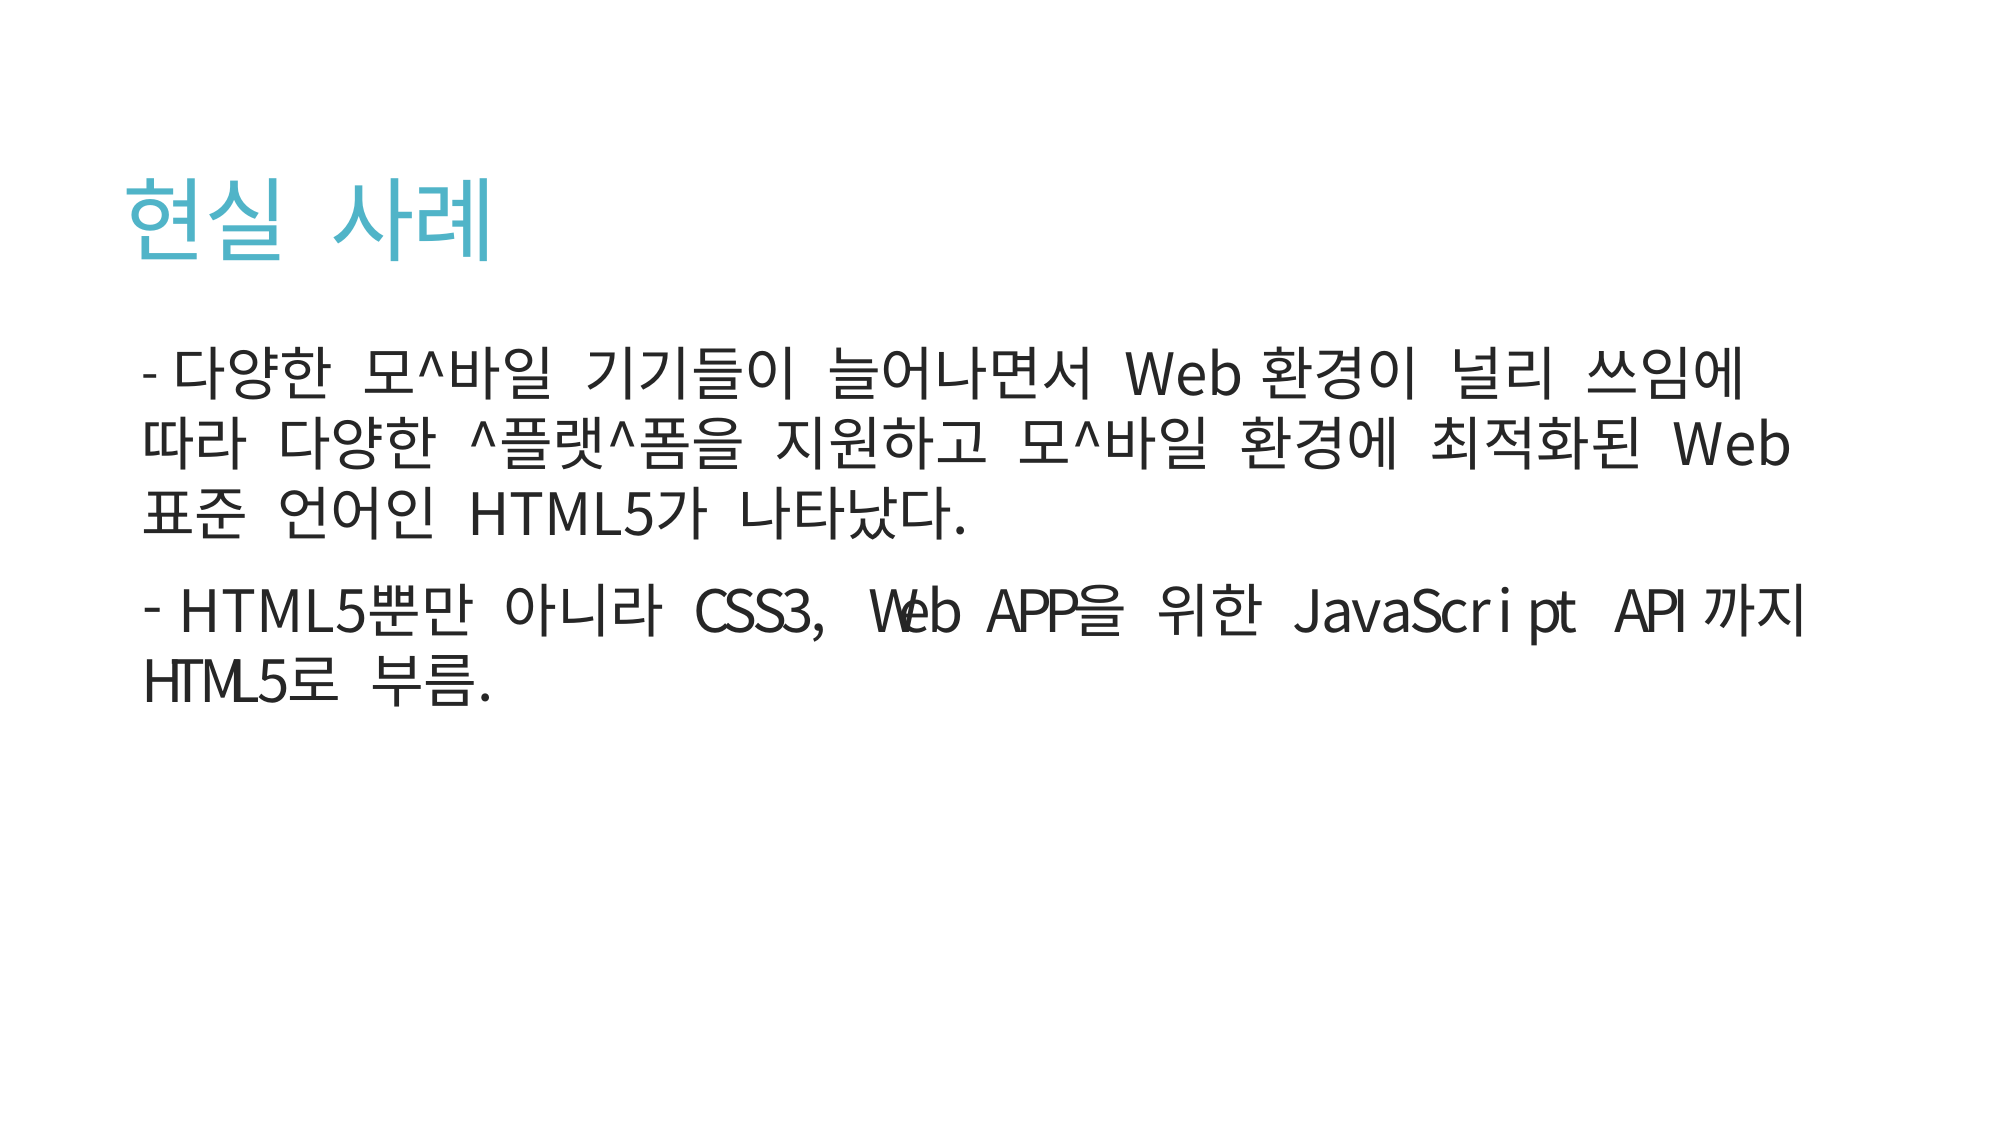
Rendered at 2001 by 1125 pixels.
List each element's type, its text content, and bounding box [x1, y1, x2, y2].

title 현실 사례 [107, 81, 1875, 354]
list - 다양한 모^바일 기기들이 늘어나면서 Web 환경이 널리 쓰임에 따라 다양한 ^플랫^폼을 지원하고 모^바일 환경에 최적화된 Web 표준 언어인 HTML5가 나타났다. - HTML5뿐만 아니라 CSS3, Web APP을 위한 JavaScript API까지 HTML5로 부름. [111, 329, 1876, 948]
